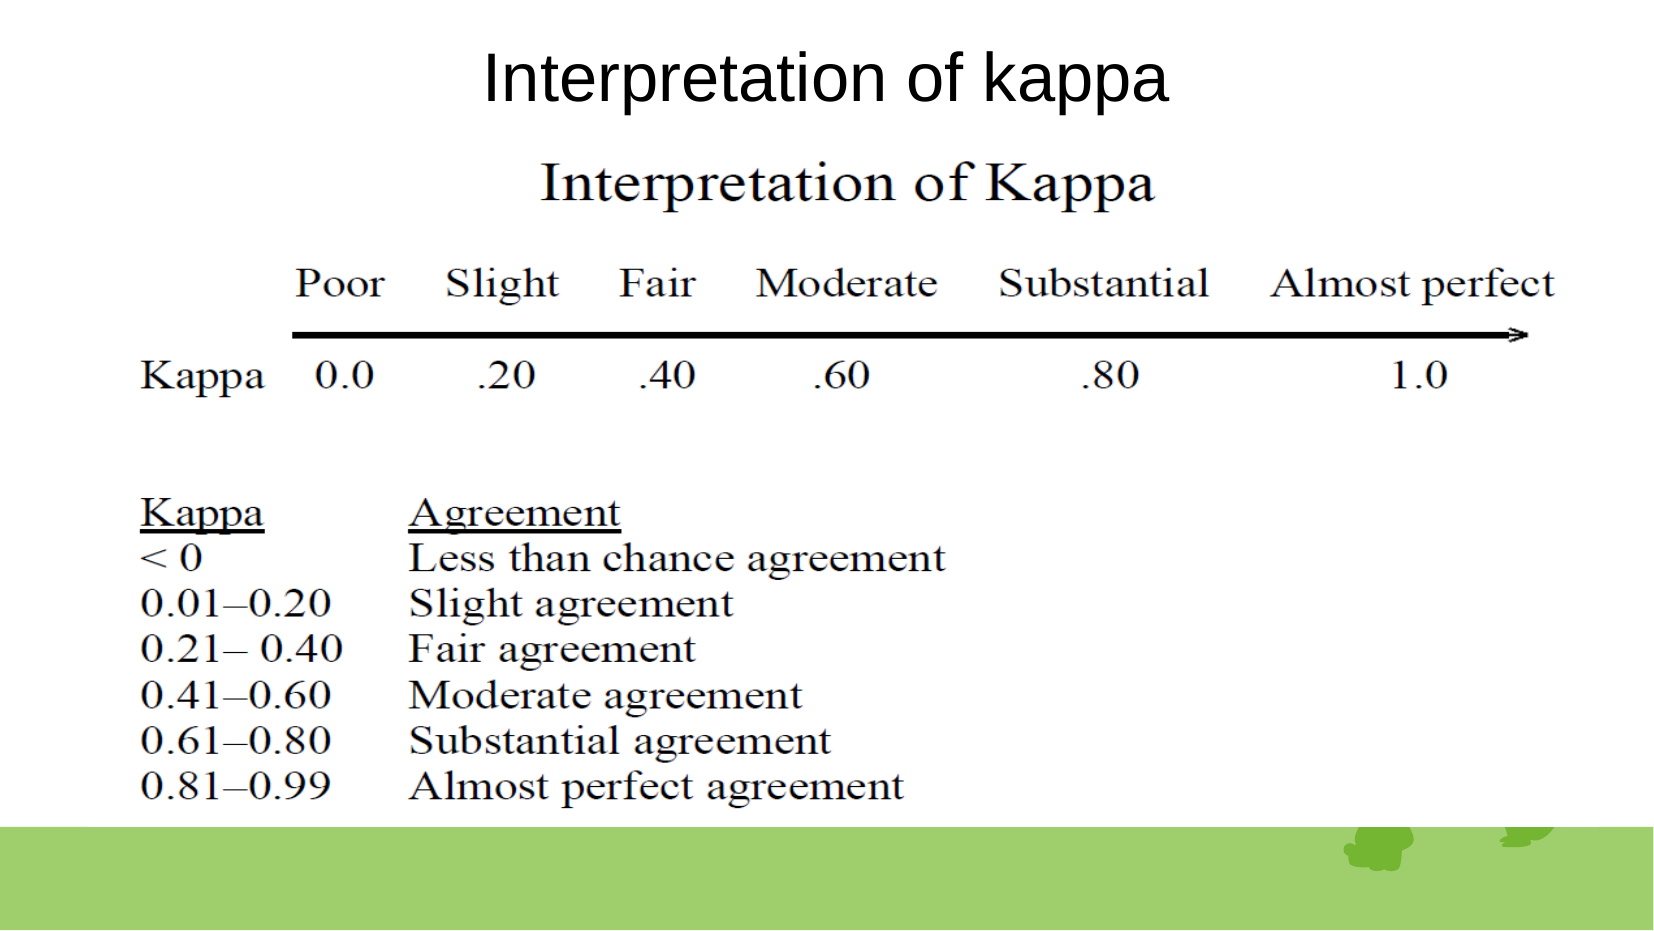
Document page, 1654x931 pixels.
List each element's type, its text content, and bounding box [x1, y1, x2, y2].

title Interpretation of kappa [82, 26, 1571, 129]
picture [88, 147, 1599, 827]
